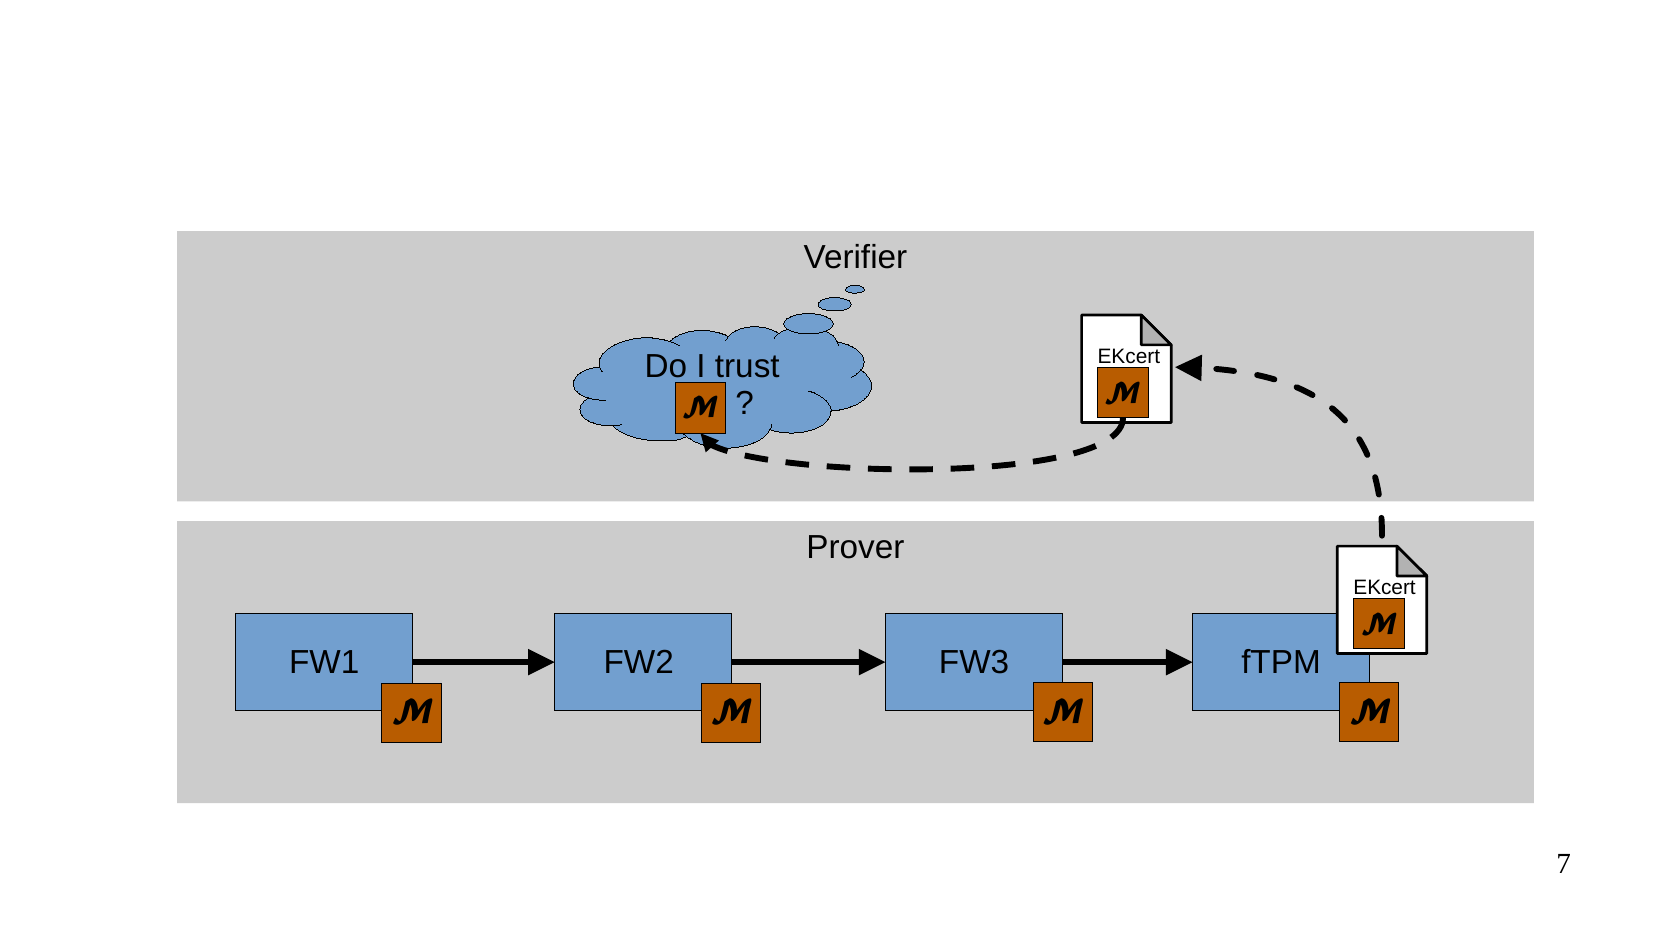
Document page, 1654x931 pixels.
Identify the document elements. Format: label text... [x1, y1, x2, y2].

text_box Verifier [177, 231, 1534, 502]
picture [1071, 304, 1182, 433]
text_box 𝓜 [1338, 584, 1421, 666]
text_box FW2 [554, 613, 732, 711]
text_box 𝓜 [659, 366, 742, 449]
text_box 𝓜 [690, 671, 773, 753]
text_box EKcert [1082, 337, 1176, 397]
text_box Do I trust ? [573, 313, 872, 447]
text_box EKcert [1338, 568, 1431, 628]
text_box fTPM [1192, 613, 1370, 711]
text_box 𝓜 [1022, 671, 1105, 753]
text_box 𝓜 [1081, 352, 1164, 435]
picture [1326, 535, 1438, 665]
text_box Do I trust ? [818, 297, 852, 311]
text_box 𝓜 [1329, 671, 1412, 753]
text_box FW1 [235, 613, 413, 711]
text_box FW3 [885, 613, 1063, 711]
picture [1164, 369, 1182, 433]
text_box Prover [177, 521, 1534, 804]
text_box 𝓜 [371, 671, 454, 753]
